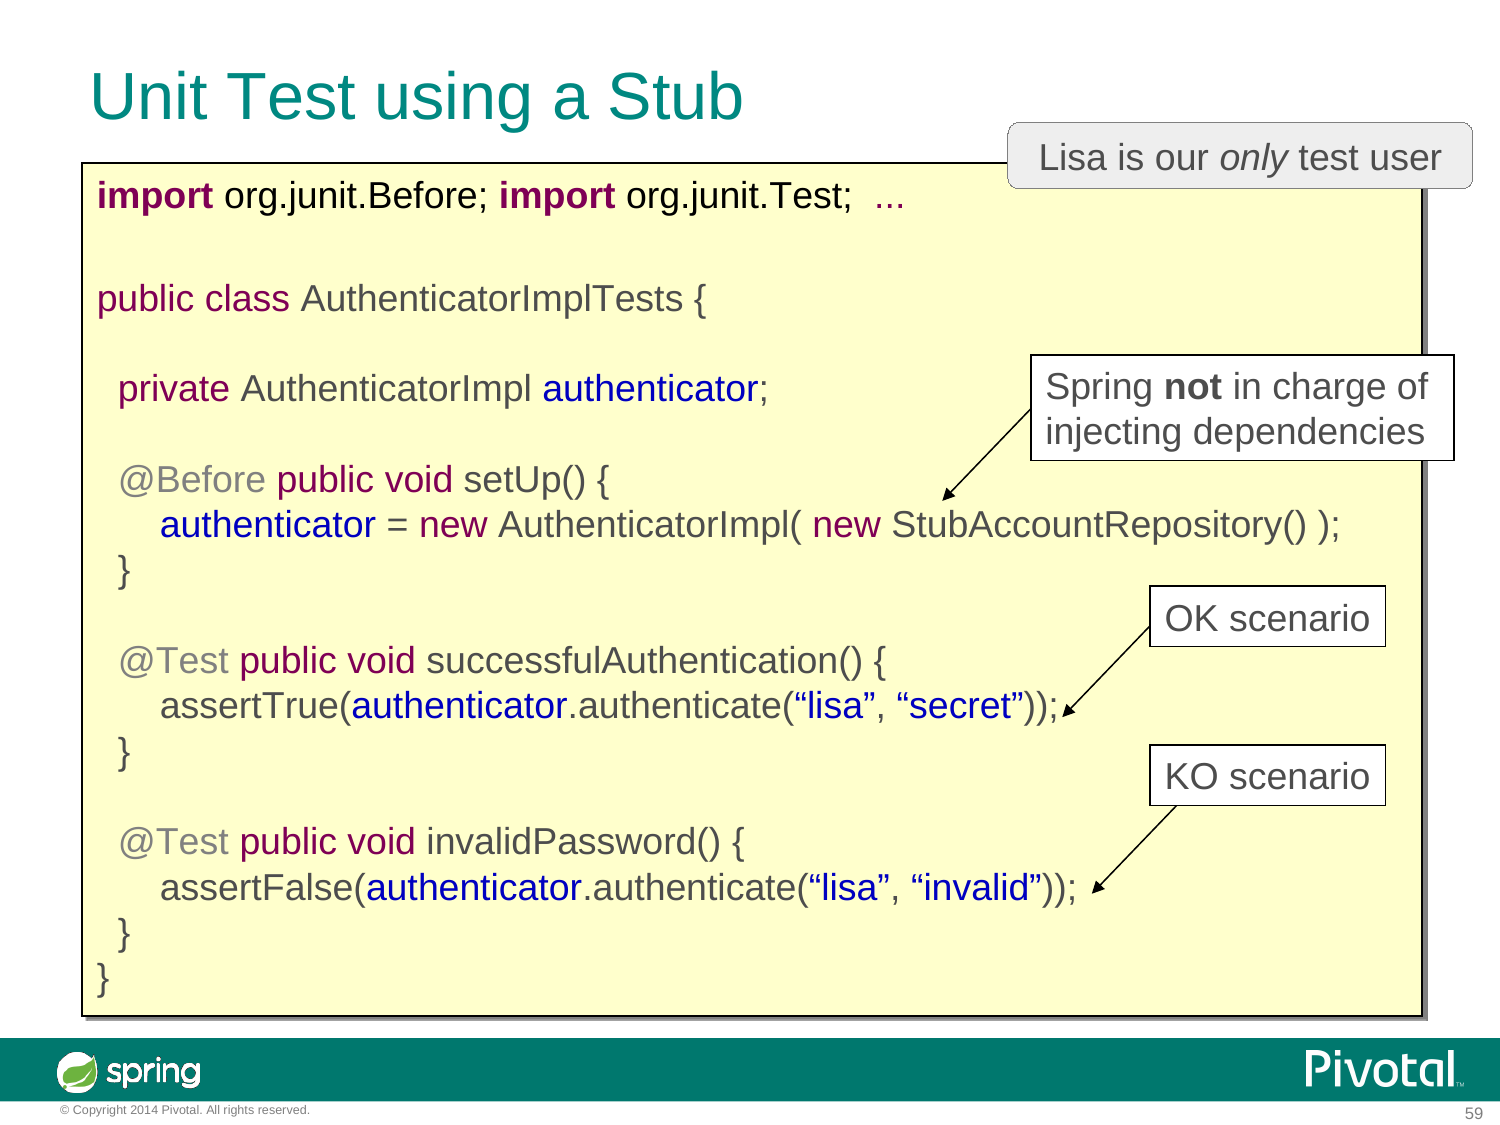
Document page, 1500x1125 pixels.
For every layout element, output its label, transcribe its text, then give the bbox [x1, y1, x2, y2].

title Unit Test using a Stub [75, 45, 1426, 233]
text_box OK scenario [1149, 586, 1386, 647]
list import org.junit.Before; import org.junit.Test; ... public class AuthenticatorImplTests { private AuthenticatorImpl authenticator; @Before public void setUp() { authenticator = new AuthenticatorImpl( new StubAccountRepository() ); } @Test public void successfulAuthentication() { assertTrue(authenticator.authenticate(“lisa”, “secret”)); } @Test public void invalidPassword() { assertFalse(authenticator.authenticate(“lisa”, “invalid”)); } } [82, 162, 1423, 1016]
text_box Lisa is our only test user [1007, 122, 1473, 189]
picture [32, 1041, 210, 1103]
picture [1306, 1050, 1464, 1087]
text_box Spring not in charge of injecting dependencies [1030, 354, 1454, 461]
text_box KO scenario [1149, 744, 1386, 806]
